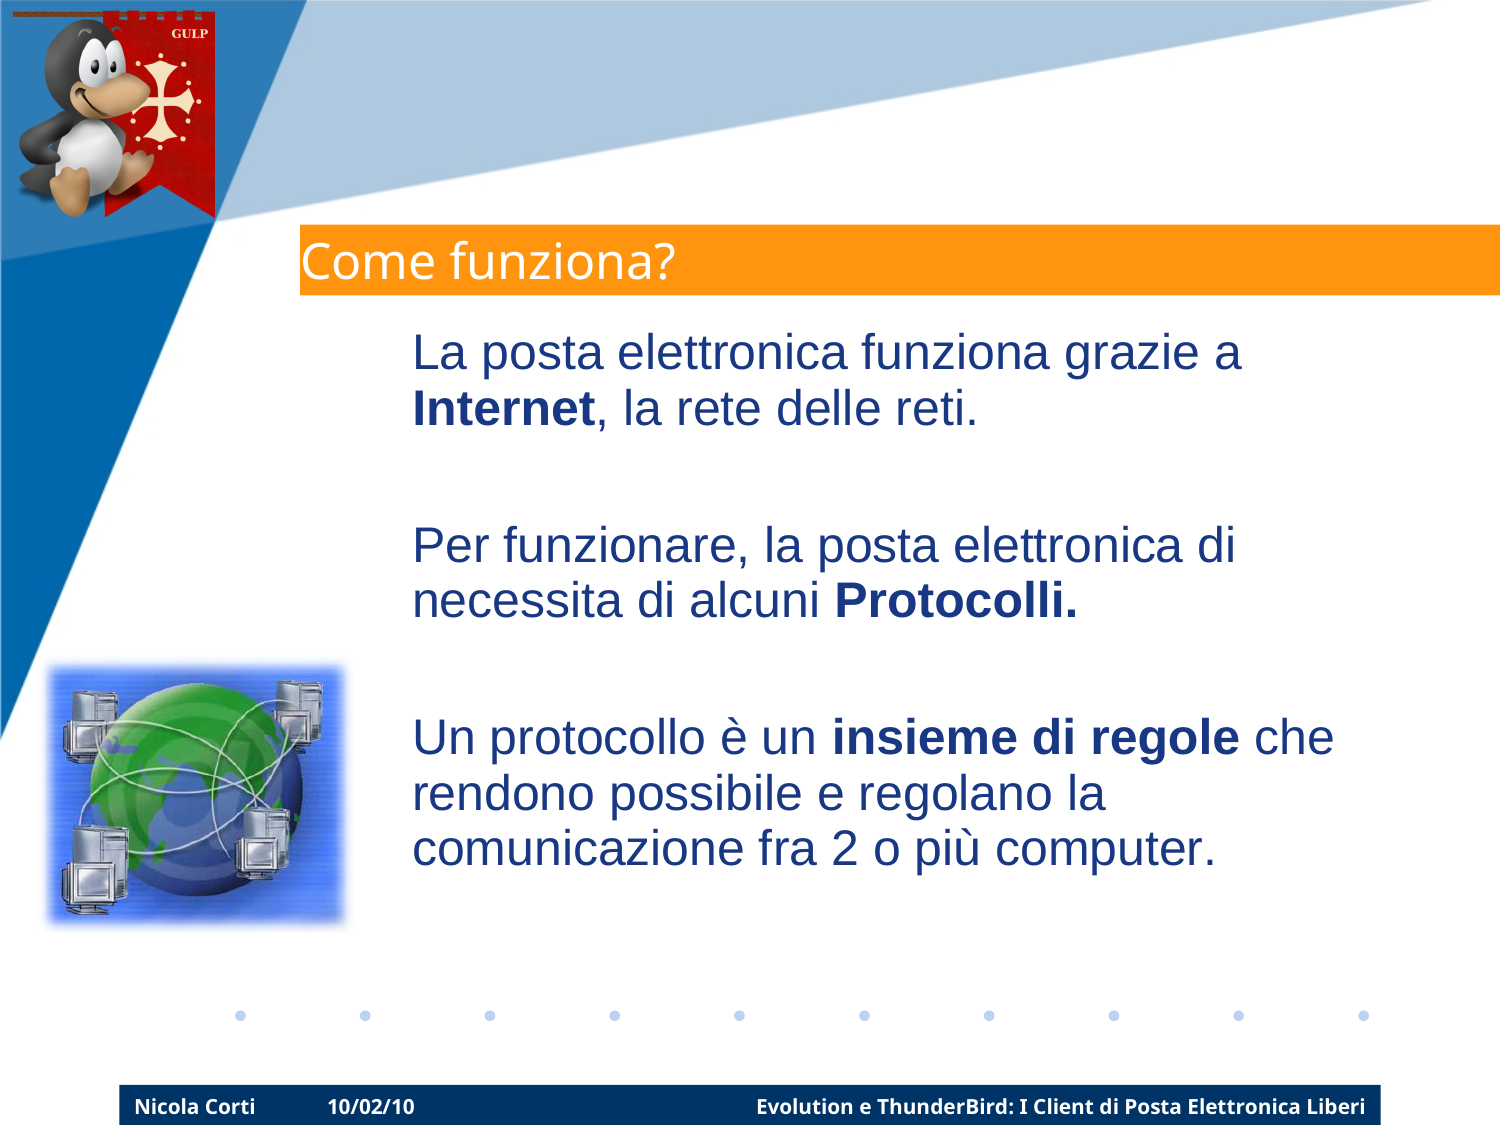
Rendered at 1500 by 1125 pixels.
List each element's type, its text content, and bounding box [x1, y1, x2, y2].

title Come funziona? [300, 224, 1500, 296]
picture [0, 0, 1500, 933]
list La posta elettronica funziona grazie a Internet, la rete delle reti. Per funzionare, la posta elettronica di necessita di alcuni Protocolli. Un protocollo è un insieme di regole che rendono possibile e regolano la comunicazione fra 2 o più computer. [299, 324, 1418, 1068]
